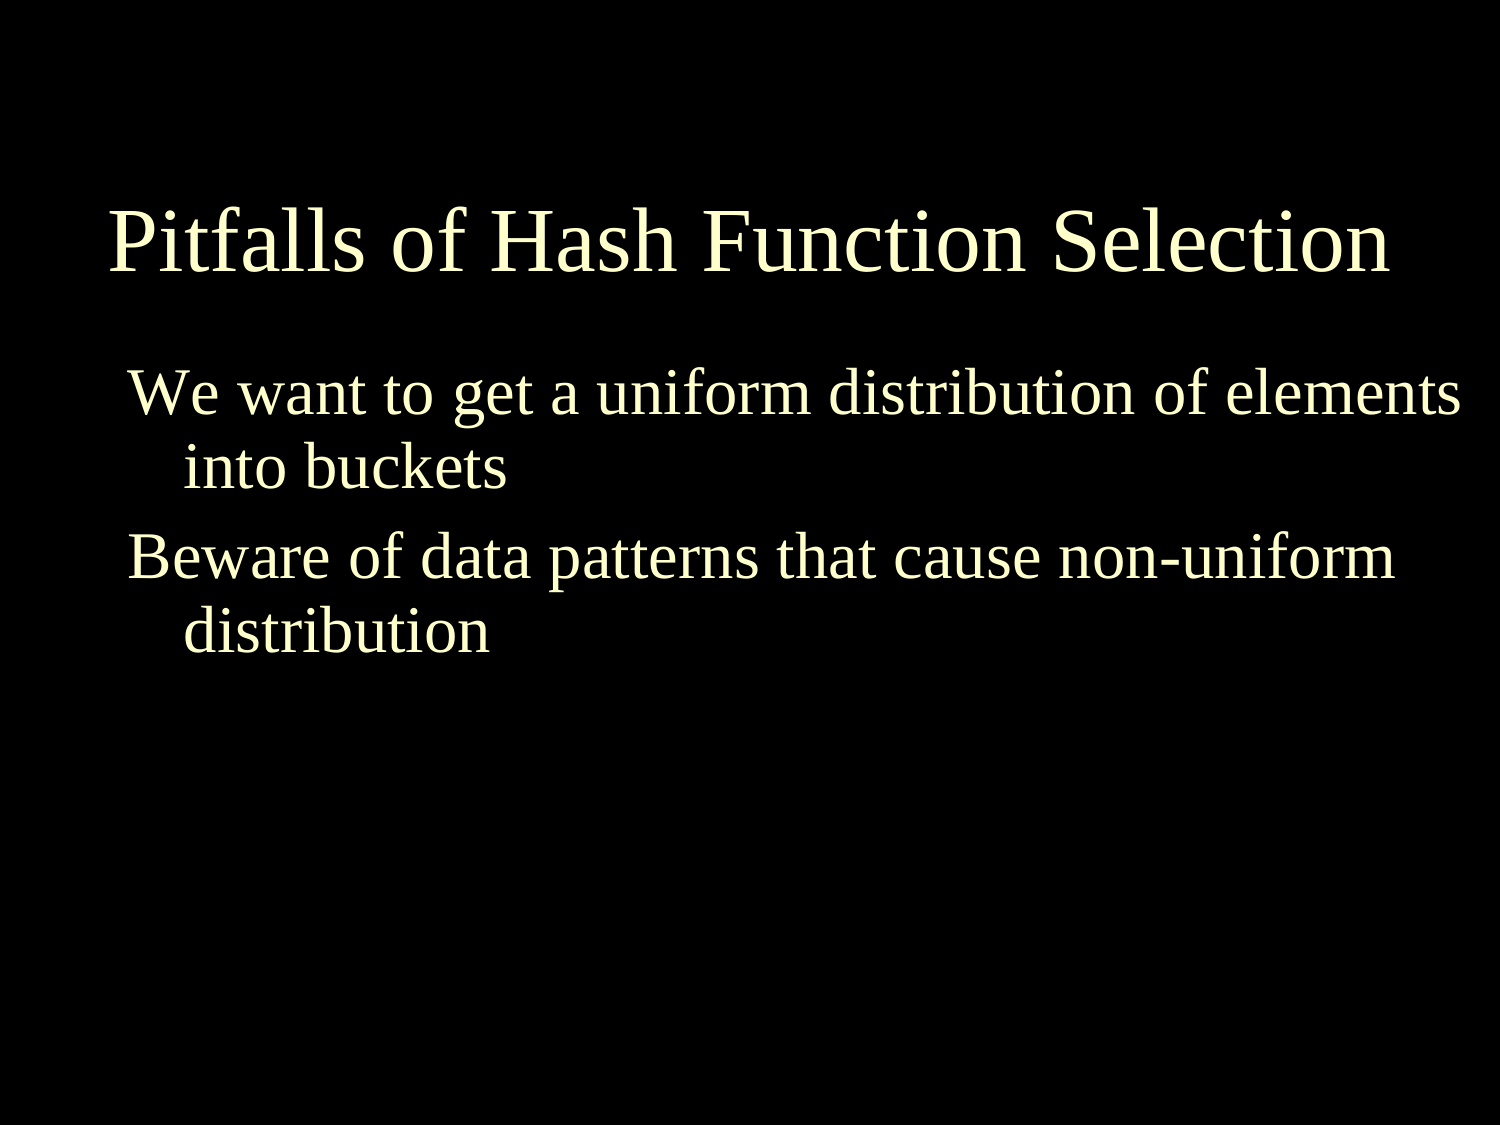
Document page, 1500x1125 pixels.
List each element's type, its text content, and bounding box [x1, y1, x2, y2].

list We want to get a uniform distribution of elements into buckets Beware of data patterns that cause non-uniform distribution [112, 347, 1482, 1026]
title Pitfalls of Hash Function Selection [22, 145, 1480, 336]
